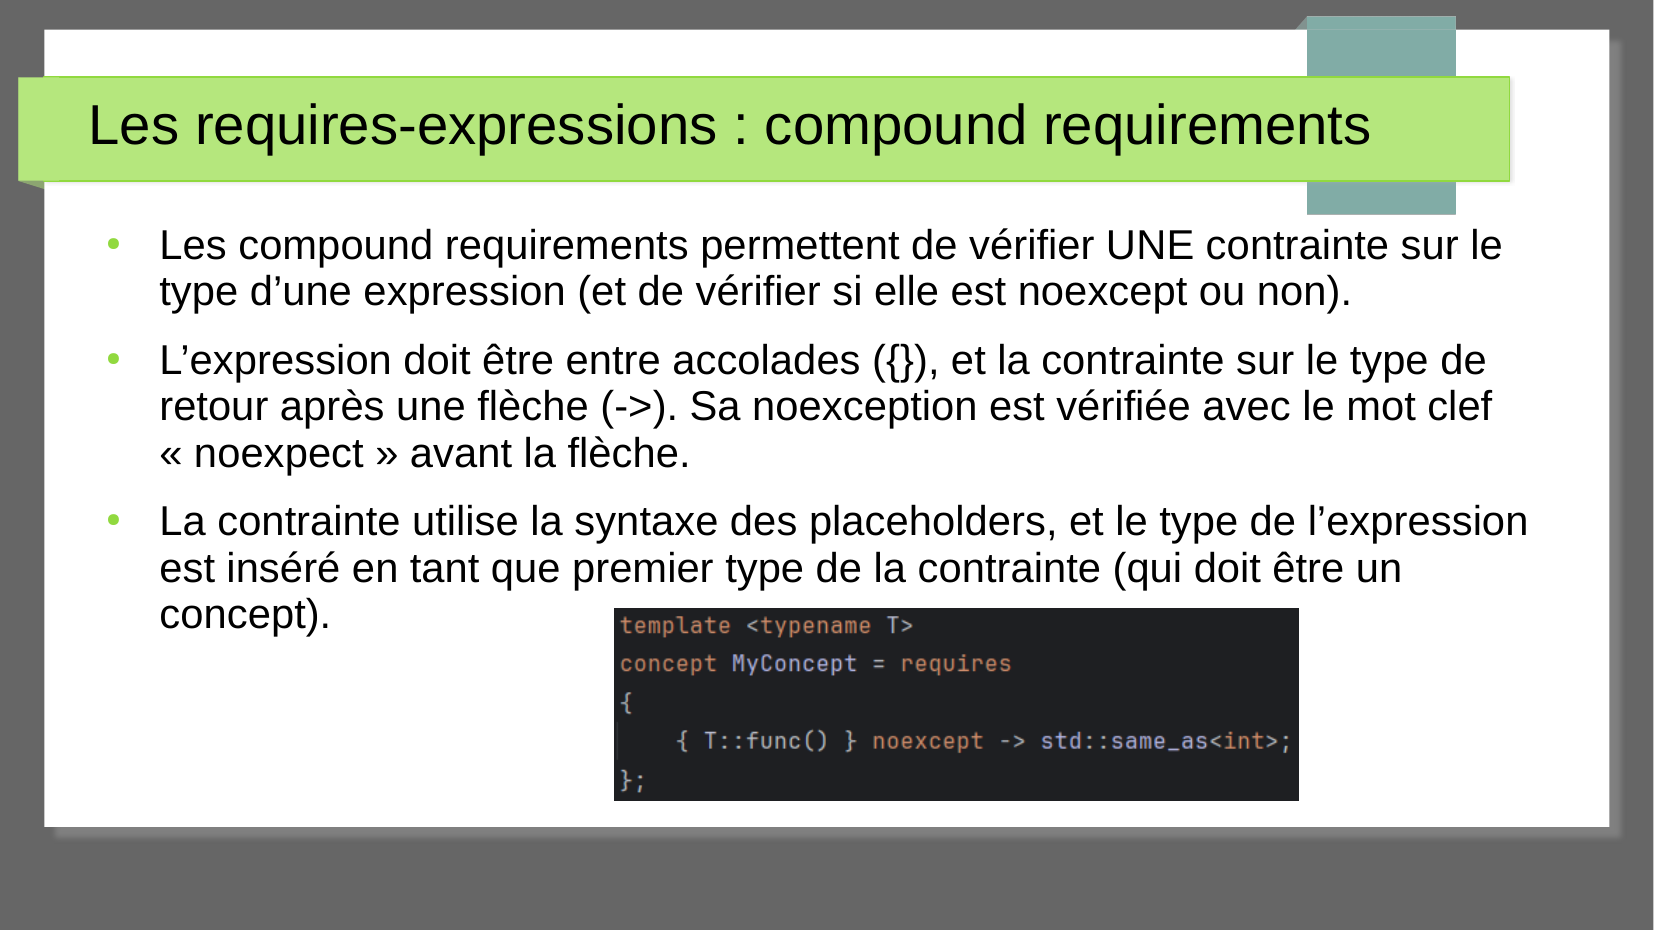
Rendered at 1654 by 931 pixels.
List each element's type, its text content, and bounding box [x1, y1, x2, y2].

list Les compound requirements permettent de vérifier UNE contrainte sur le type d’une expression (et de vérifier si elle est noexcept ou non). L’expression doit être entre accolades ({}), et la contrainte sur le type de retour après une flèche (->). Sa noexception est vérifiée avec le mot clef « noexpect » avant la flèche. La contrainte utilise la syntaxe des placeholders, et le type de l’expression est inséré en tant que premier type de la contrainte (qui doit être un concept). [88, 221, 1565, 813]
title Les requires-expressions : compound requirements [88, 73, 1506, 178]
picture [614, 608, 1299, 801]
